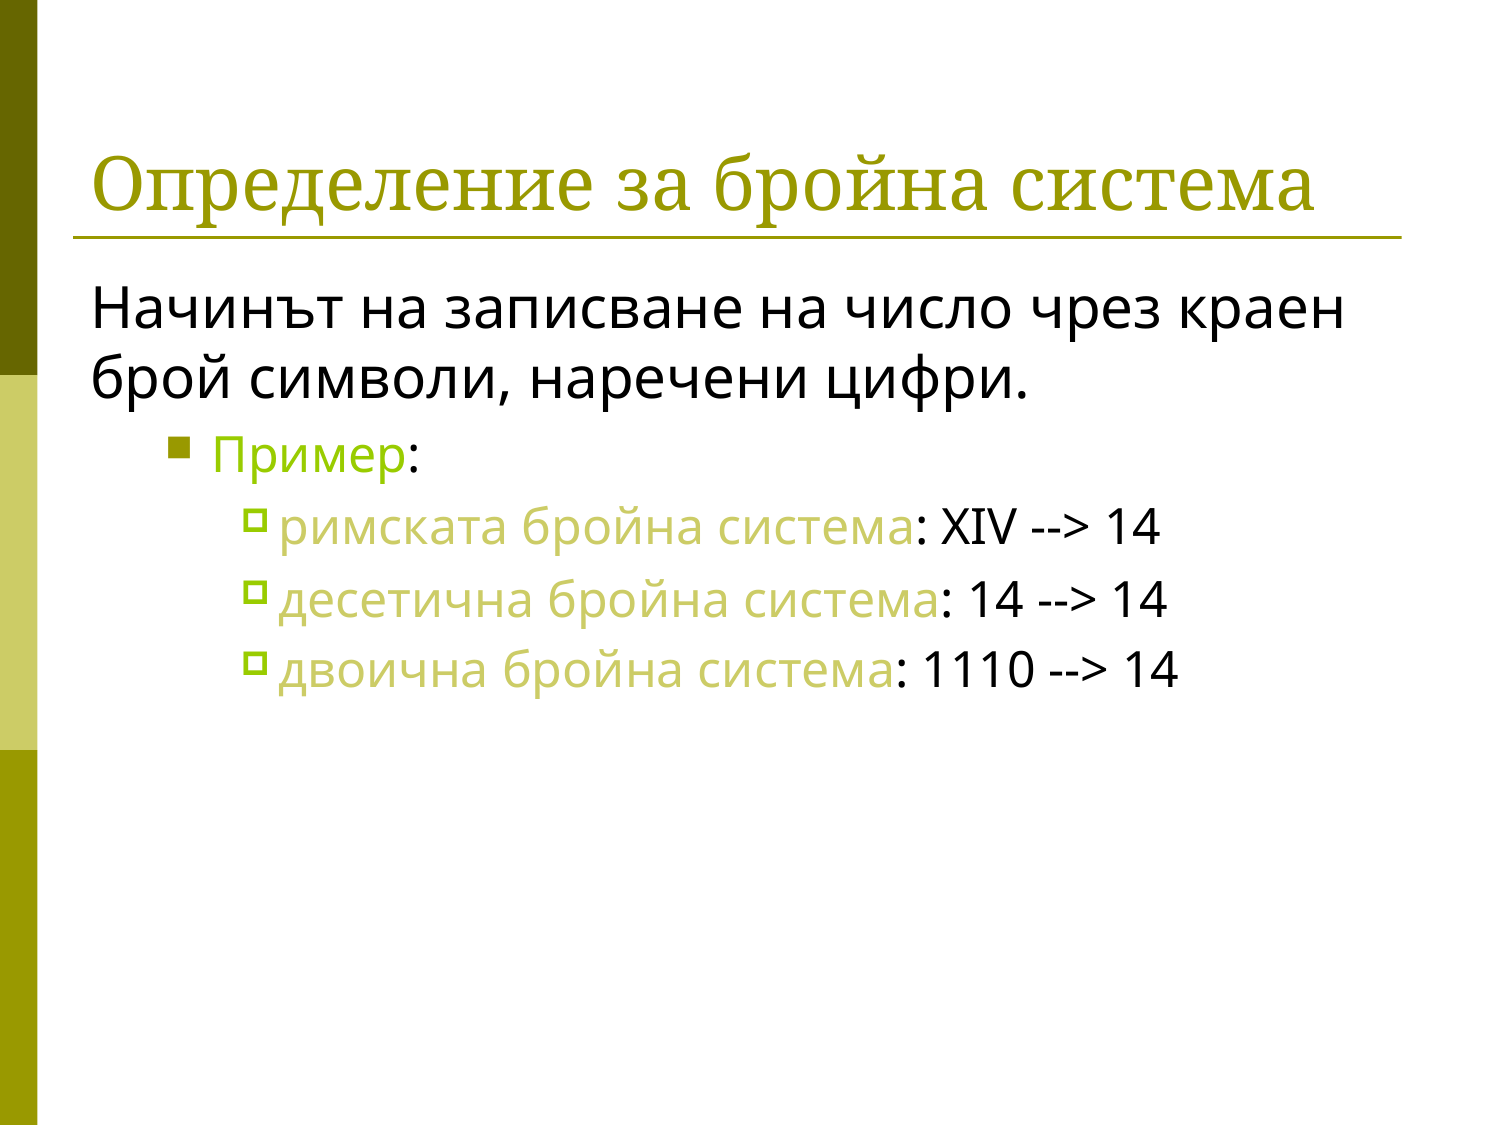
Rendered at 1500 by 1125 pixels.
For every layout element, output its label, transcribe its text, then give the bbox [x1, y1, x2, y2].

title Определение за бройна система [75, 45, 1426, 233]
list Начинът на записване на число чрез краен брой символи, наречени цифри. Пример: римската бройна система: XIV --> 14 десетична бройна система: 14 --> 14 двоична бройна система: 1110 --> 14 [75, 262, 1426, 1006]
